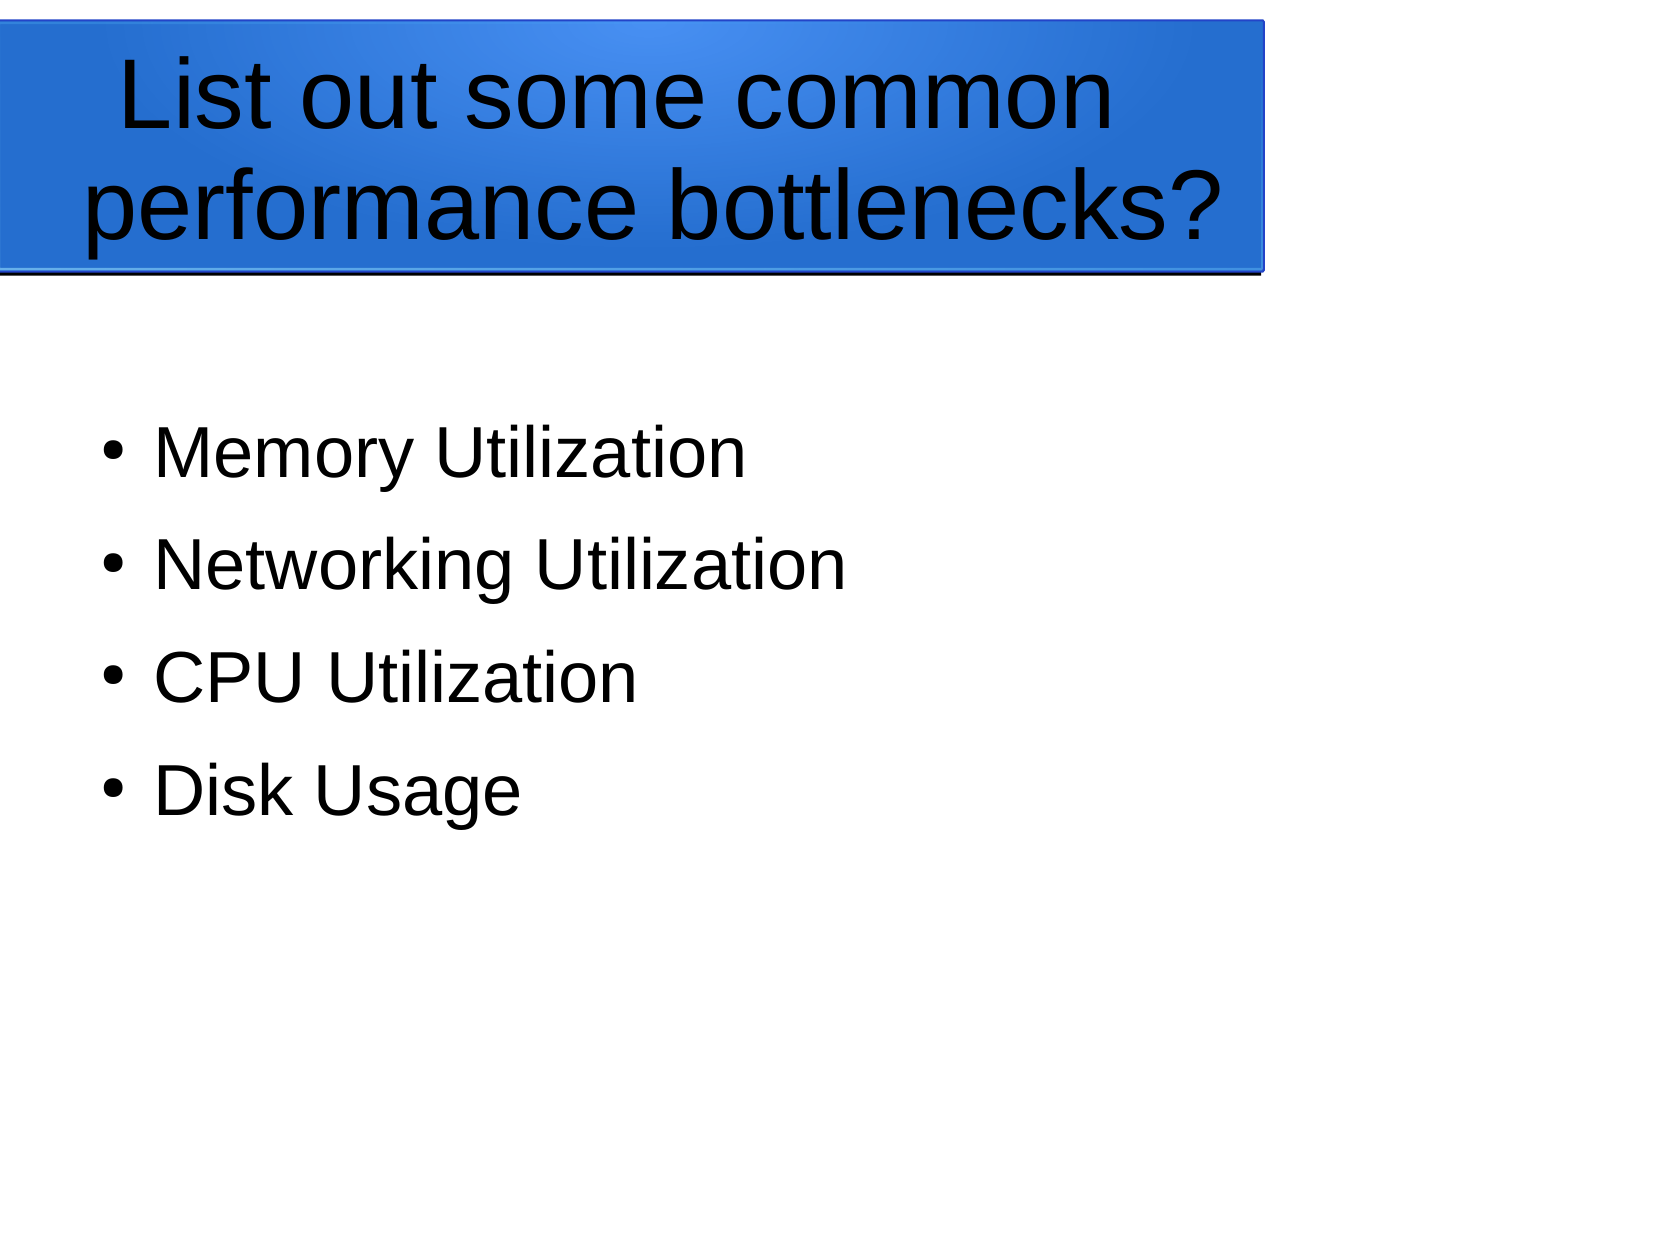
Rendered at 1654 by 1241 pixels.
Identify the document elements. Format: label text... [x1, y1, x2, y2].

title List out some common performance bottlenecks? [82, 38, 1235, 261]
list Memory Utilization Networking Utilization CPU Utilization Disk Usage [82, 299, 1571, 1019]
